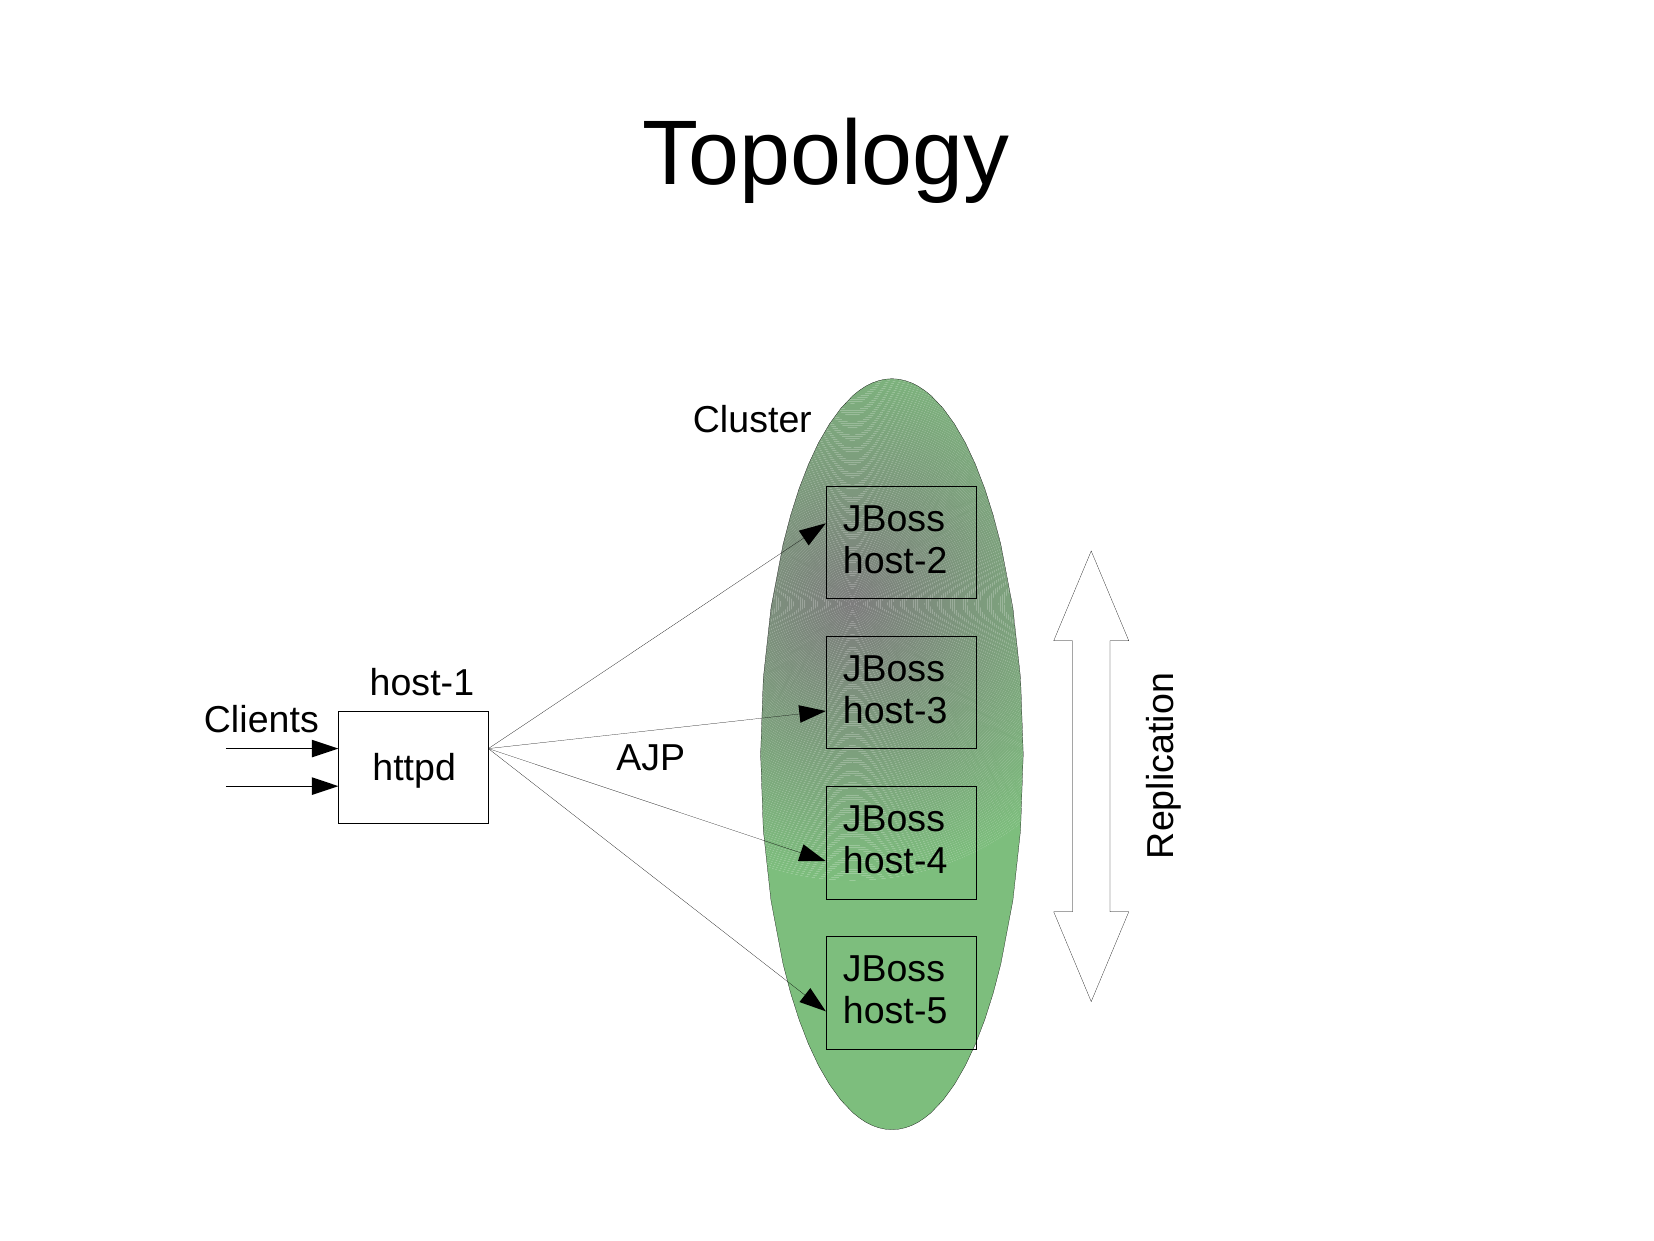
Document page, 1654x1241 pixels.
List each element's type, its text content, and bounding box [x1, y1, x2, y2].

chart [83, 323, 1572, 1143]
title Topology [82, 49, 1571, 257]
